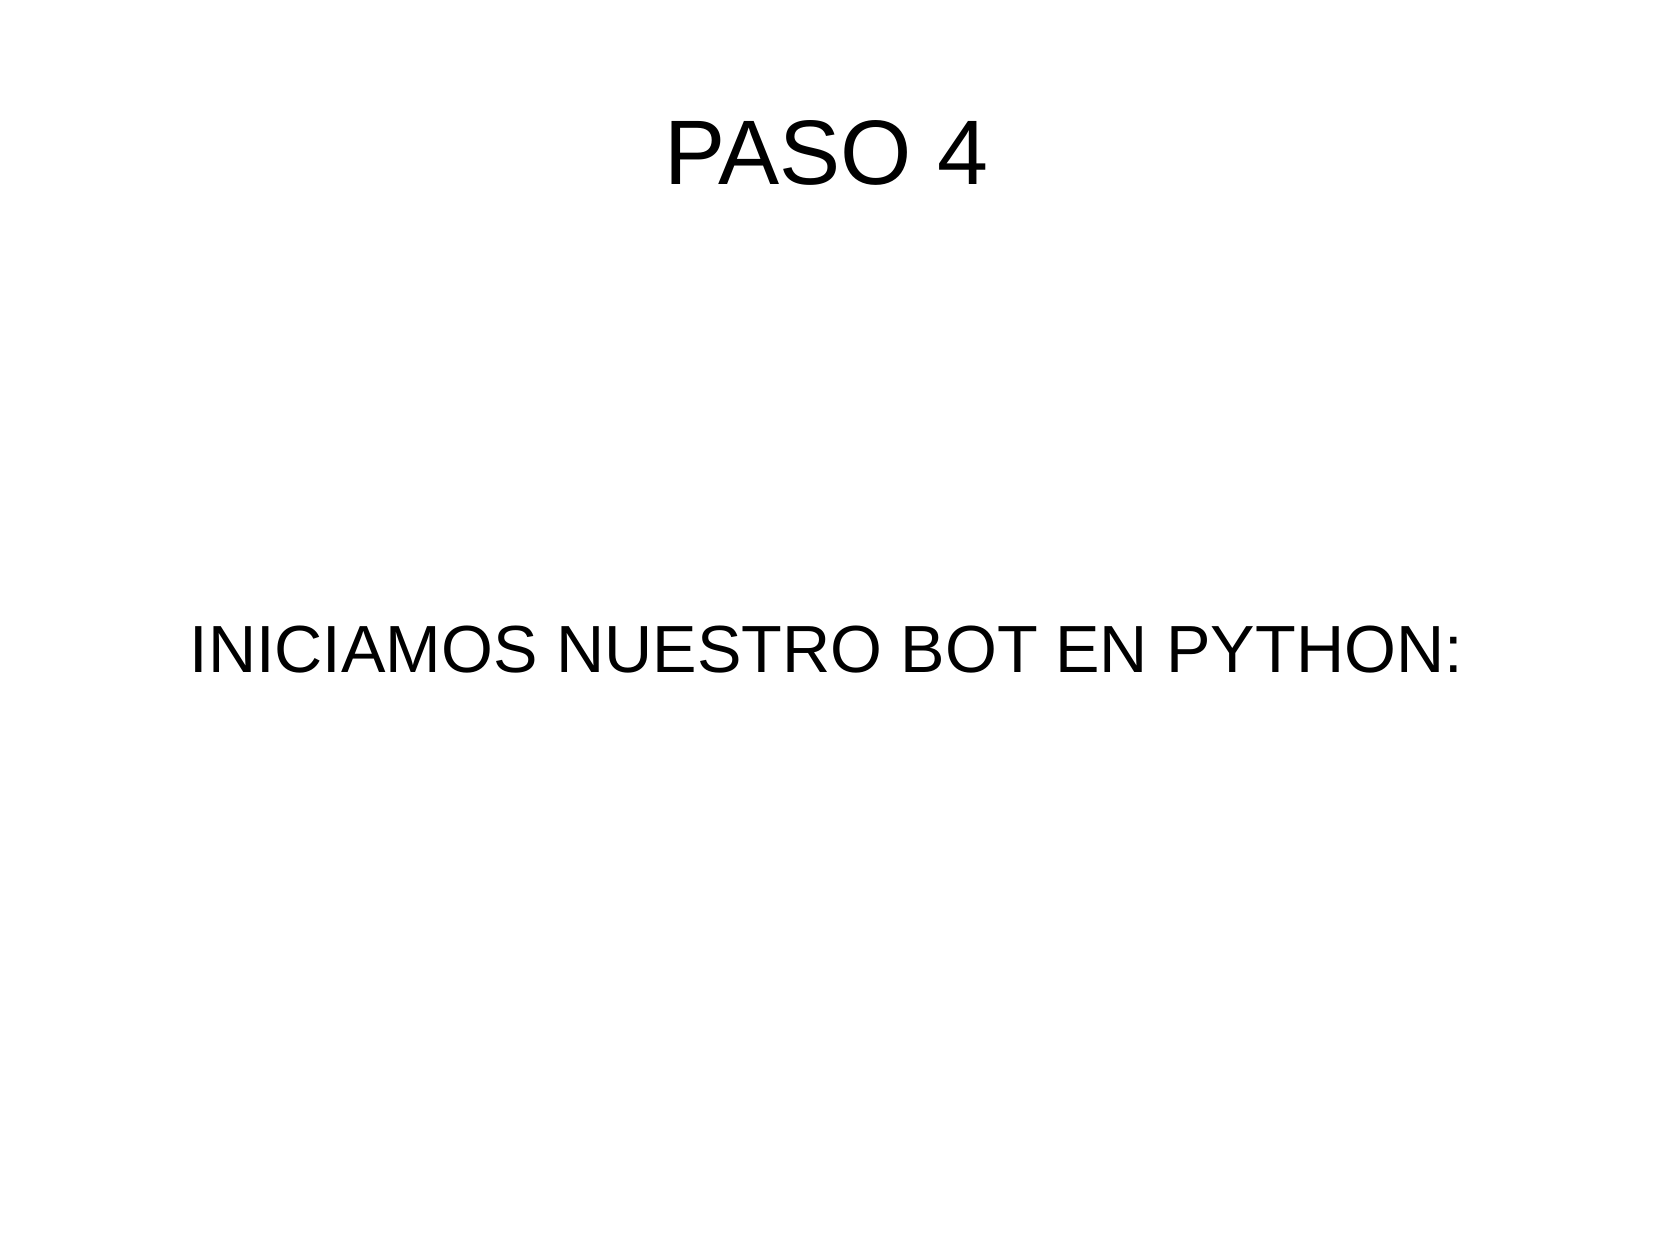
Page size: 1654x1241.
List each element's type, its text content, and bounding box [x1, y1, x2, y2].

subtitle INICIAMOS NUESTRO BOT EN PYTHON: [82, 290, 1571, 1010]
title PASO 4 [82, 49, 1571, 257]
